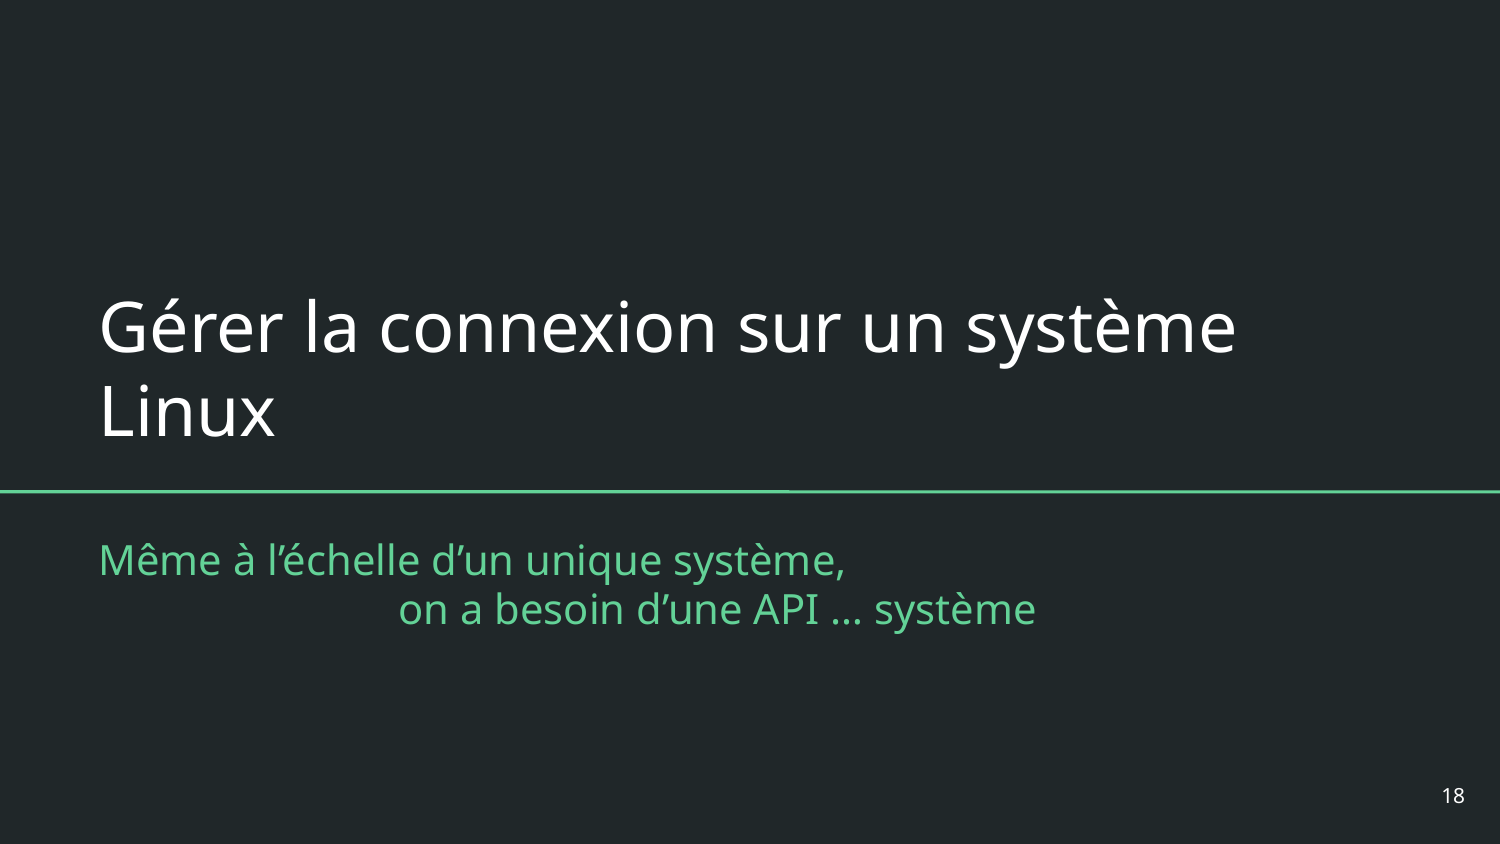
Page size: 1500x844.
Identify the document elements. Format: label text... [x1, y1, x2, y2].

slide_number <numéro> [1389, 764, 1480, 830]
text_box Même à l’échelle d’un unique système, on a besoin d’une API … système [83, 518, 1447, 649]
title Gérer la connexion sur un système Linux [83, 265, 1417, 466]
